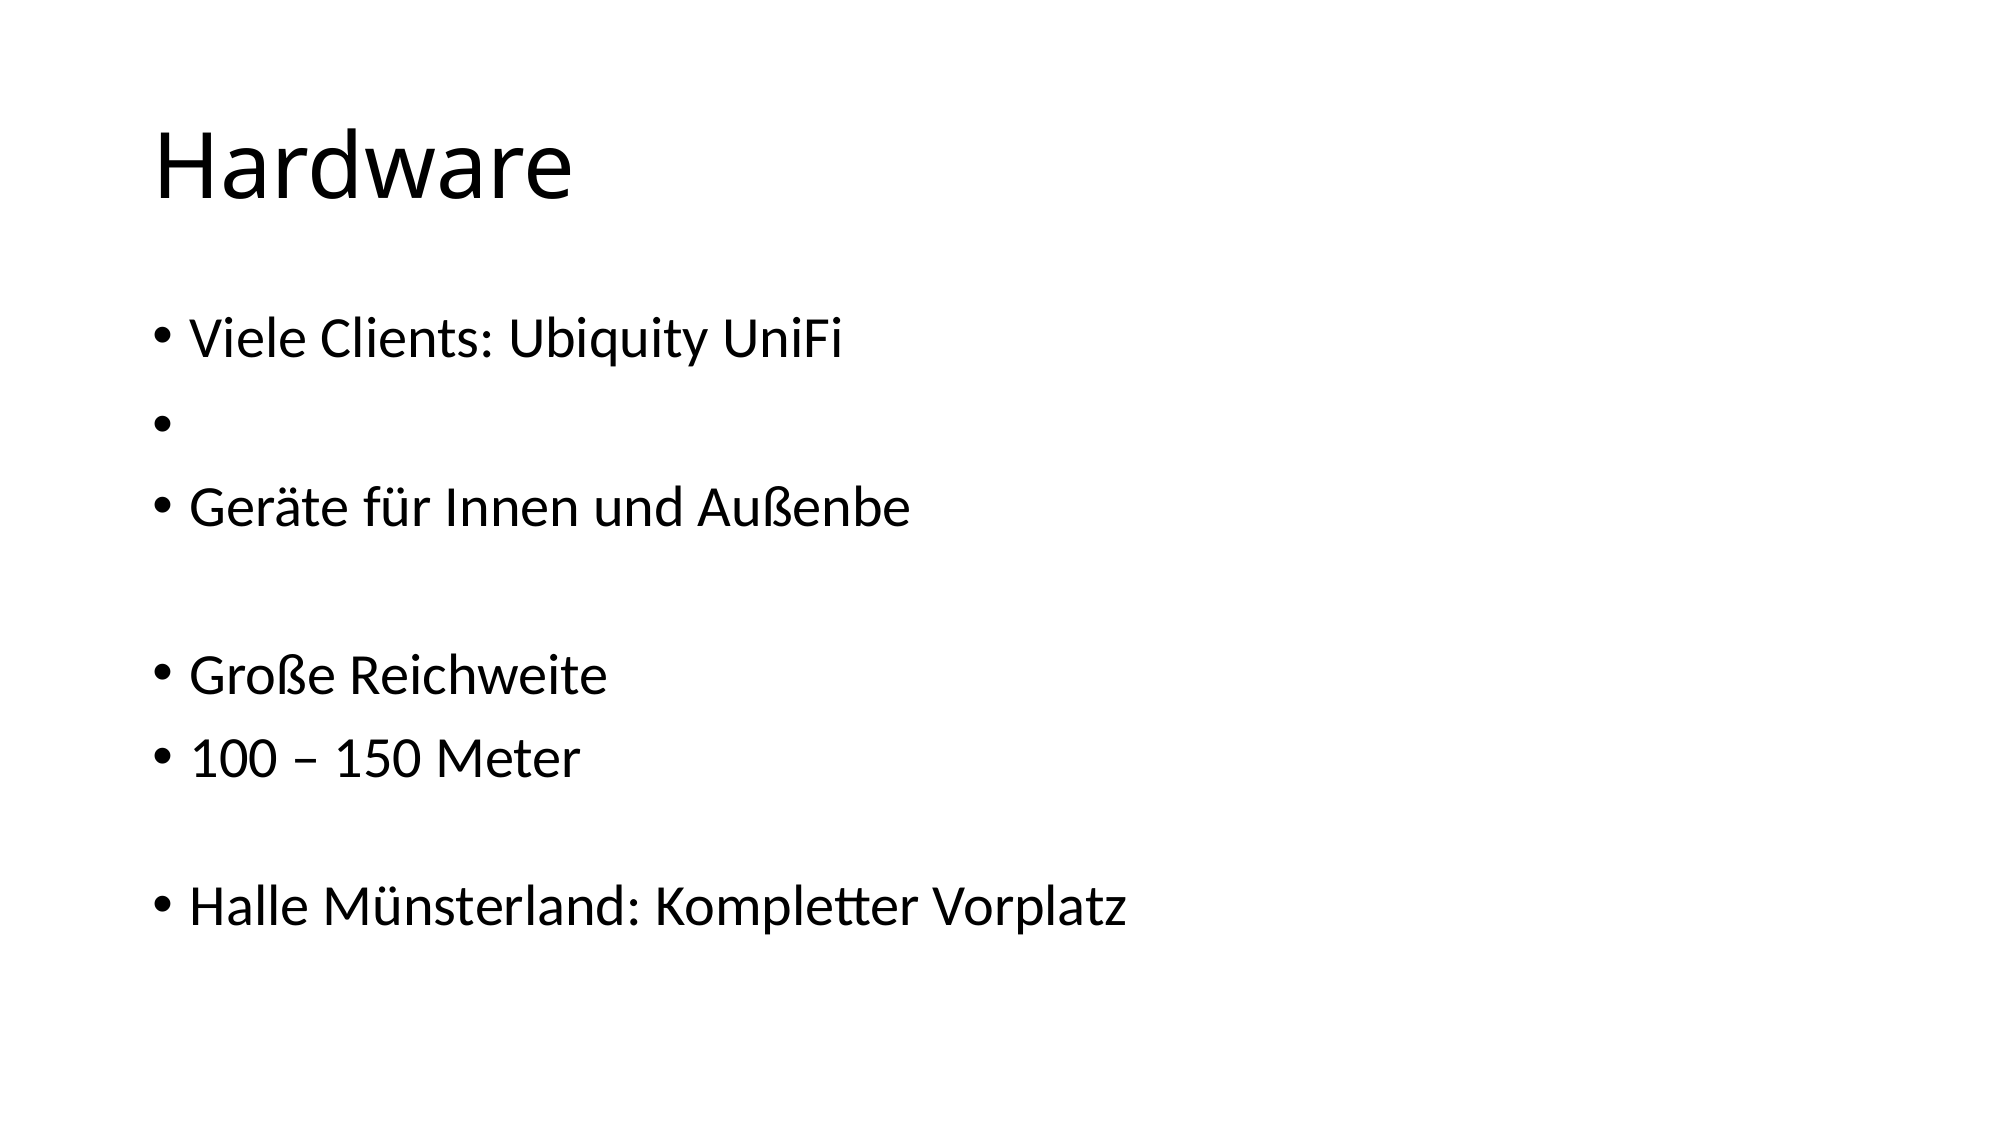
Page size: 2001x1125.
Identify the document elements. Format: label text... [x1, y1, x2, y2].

title Hardware [137, 59, 1863, 278]
list Viele Clients: Ubiquity UniFi Geräte für Innen und Außenbe Große Reichweite 100 – 150 Meter Halle Münsterland: Kompletter Vorplatz [137, 299, 1863, 1014]
